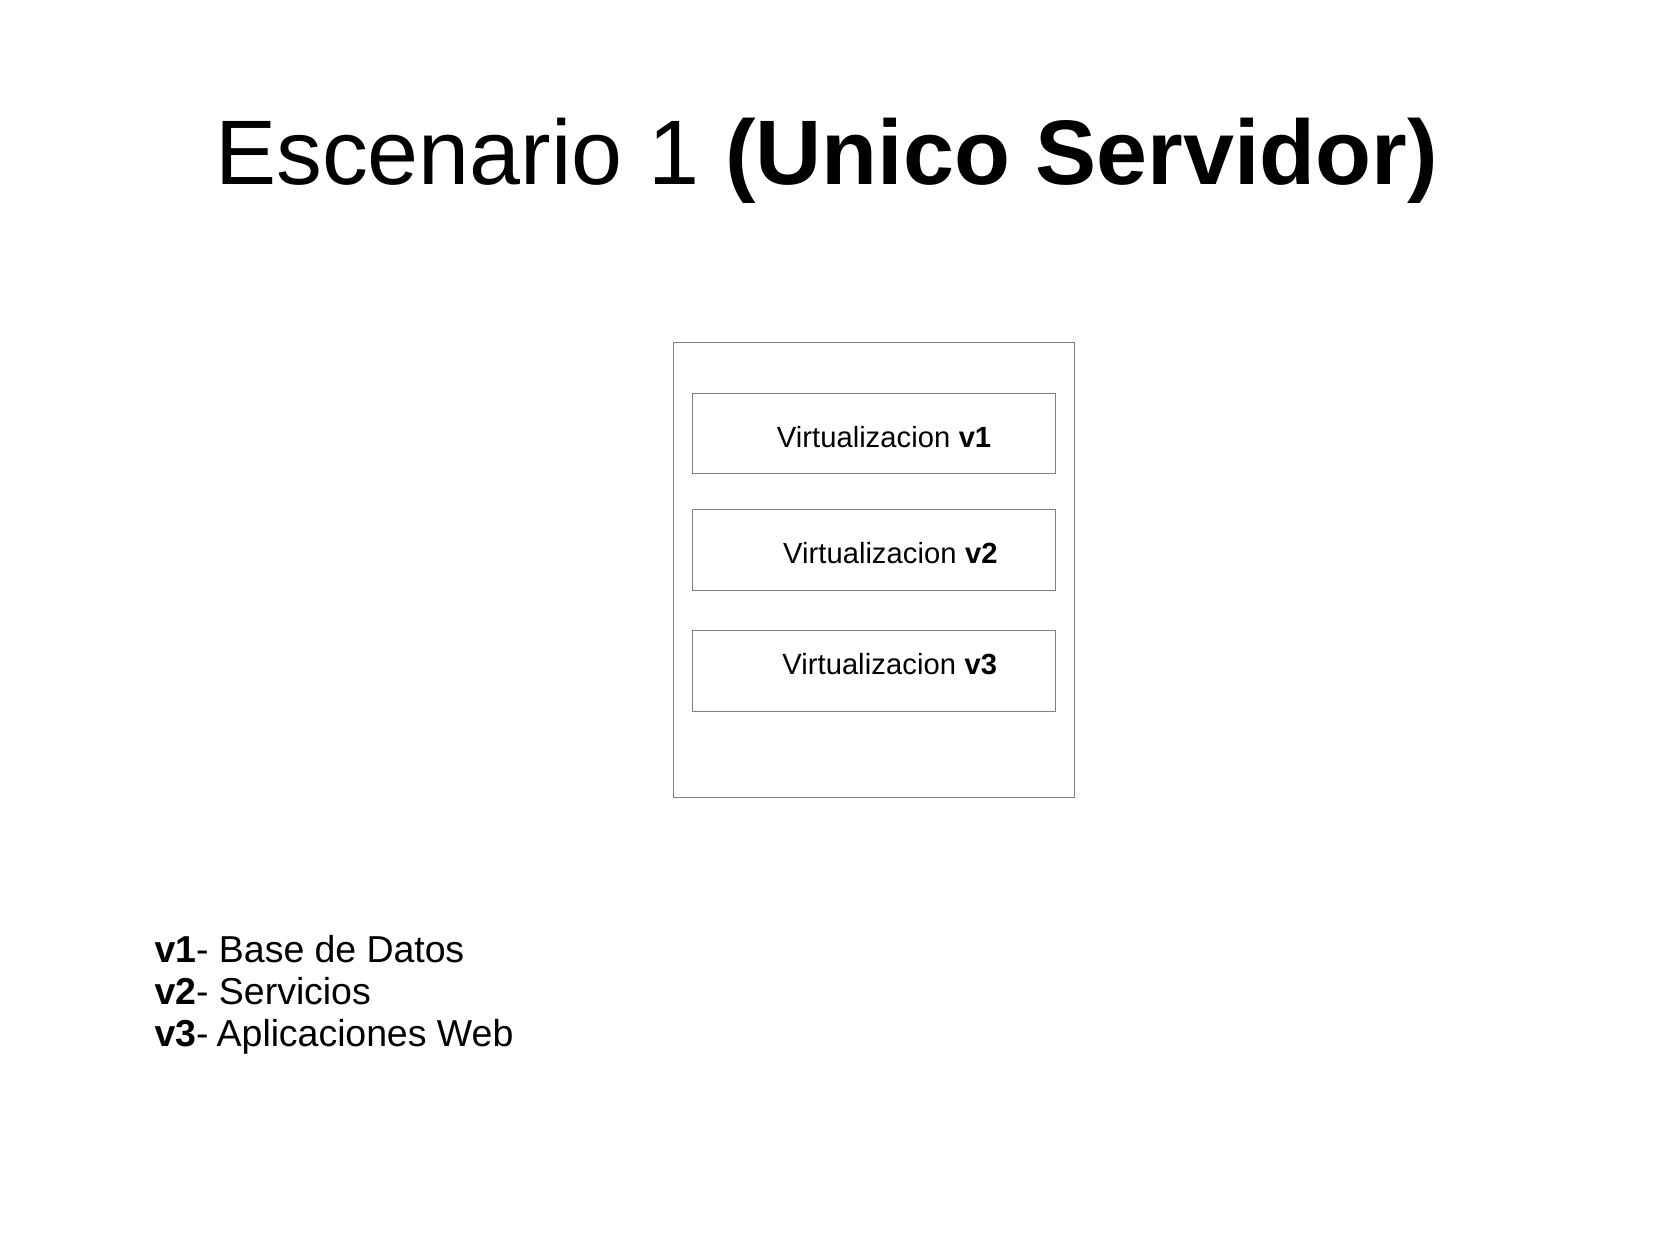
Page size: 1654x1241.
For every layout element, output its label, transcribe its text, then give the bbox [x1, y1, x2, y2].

text_box Virtualizacion v3 [767, 640, 1022, 722]
text_box Virtualizacion v2 [768, 529, 1016, 610]
text_box Virtualizacion v1 [762, 413, 1012, 461]
title Escenario 1 (Unico Servidor) [82, 49, 1571, 257]
text_box v1- Base de Datos v2- Servicios v3- Aplicaciones Web [139, 921, 615, 1075]
